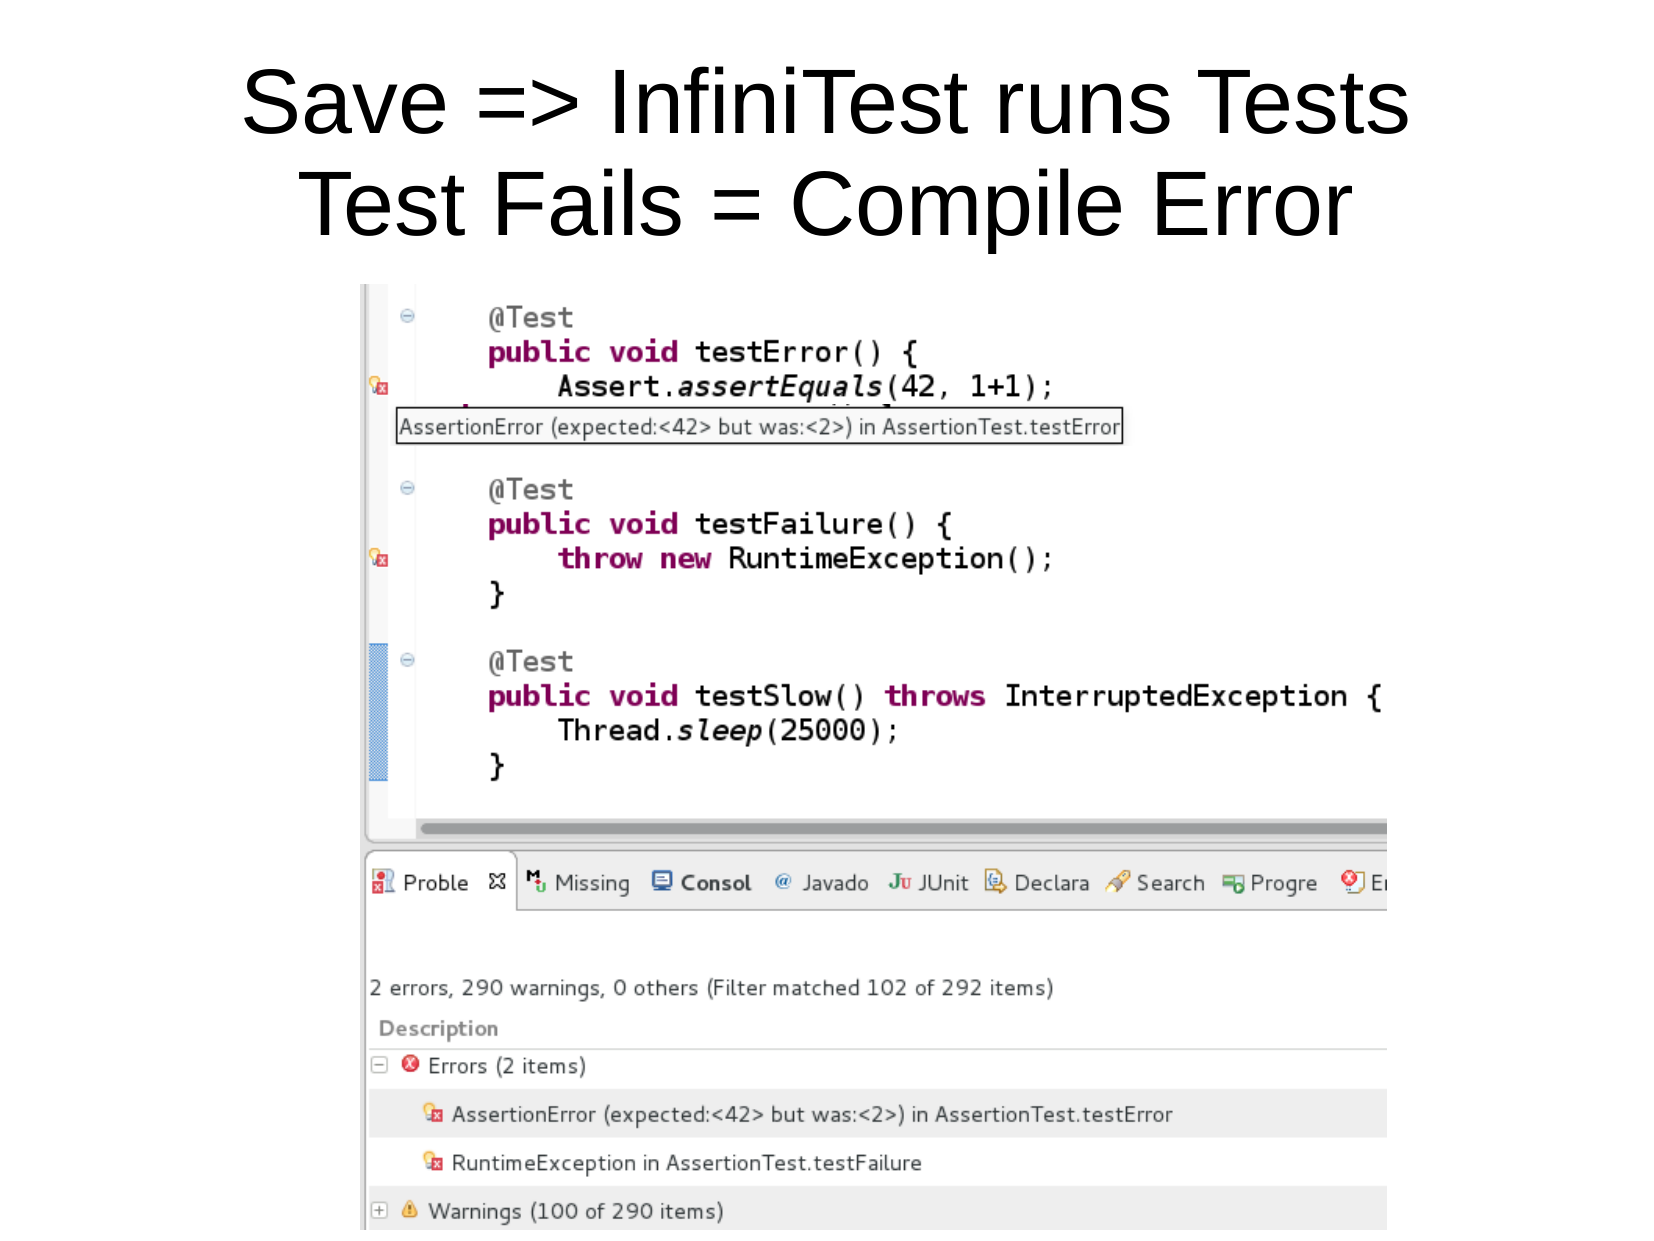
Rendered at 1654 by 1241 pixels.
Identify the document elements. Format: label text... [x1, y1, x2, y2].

picture [360, 284, 1387, 1231]
title Save => InfiniTest runs Tests Test Fails = Compile Error [82, 49, 1571, 257]
